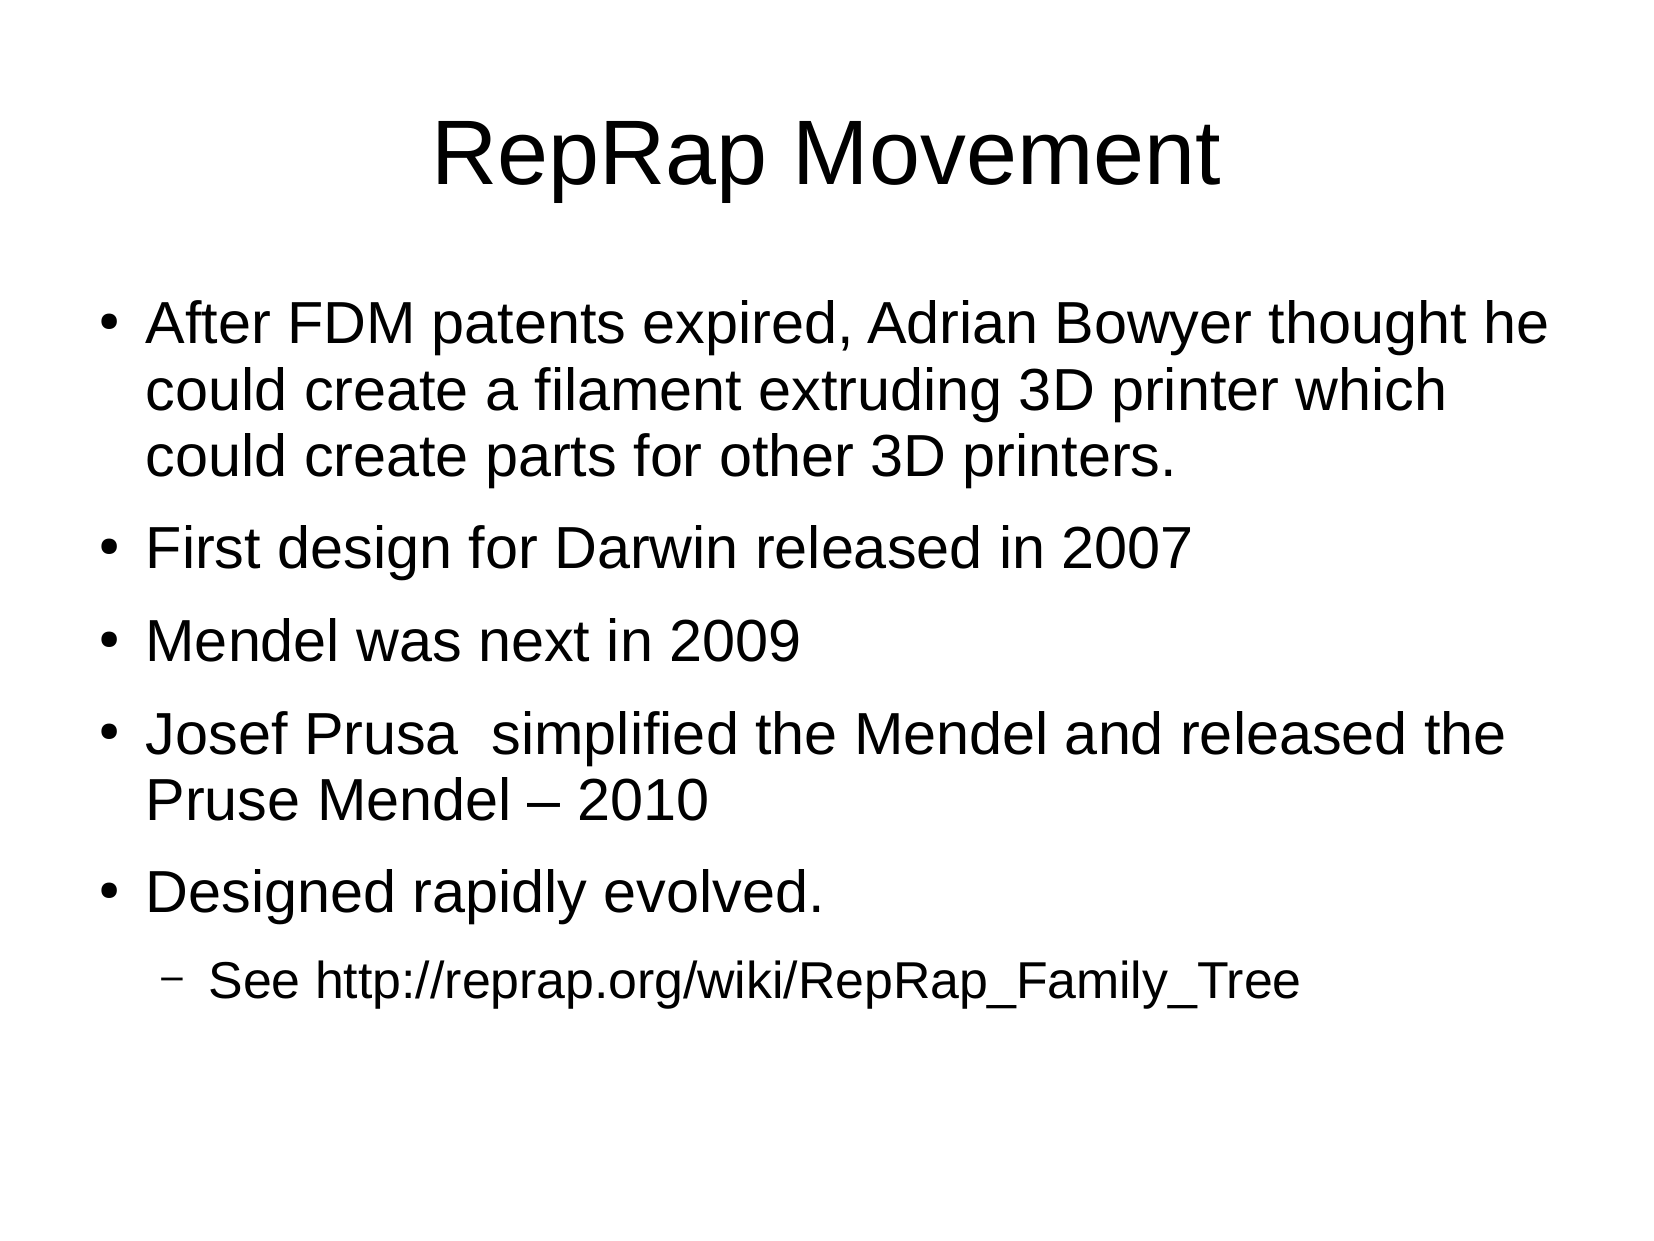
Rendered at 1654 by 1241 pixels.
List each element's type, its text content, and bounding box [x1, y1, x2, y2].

list After FDM patents expired, Adrian Bowyer thought he could create a filament extruding 3D printer which could create parts for other 3D printers. First design for Darwin released in 2007 Mendel was next in 2009 Josef Prusa simplified the Mendel and released the Pruse Mendel – 2010 Designed rapidly evolved. See http://reprap.org/wiki/RepRap_Family_Tree [82, 290, 1571, 1010]
title RepRap Movement [82, 49, 1571, 257]
